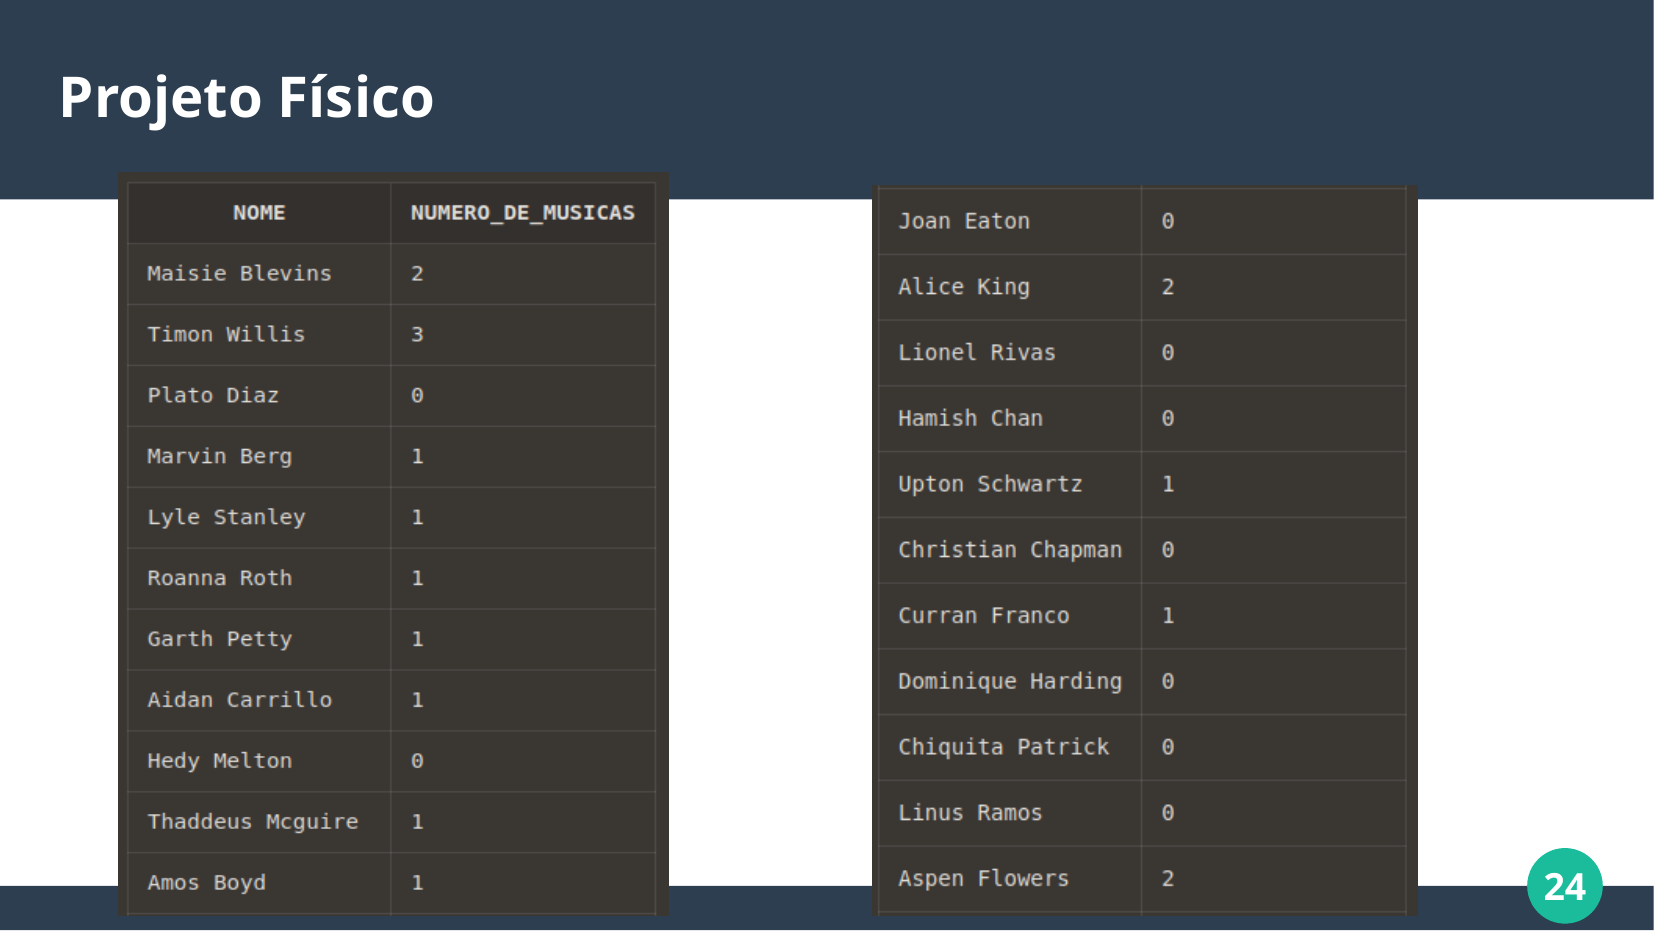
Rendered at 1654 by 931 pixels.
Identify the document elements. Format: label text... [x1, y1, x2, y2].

title Projeto Físico [59, 37, 1595, 156]
picture [872, 185, 1418, 916]
picture [118, 172, 669, 916]
